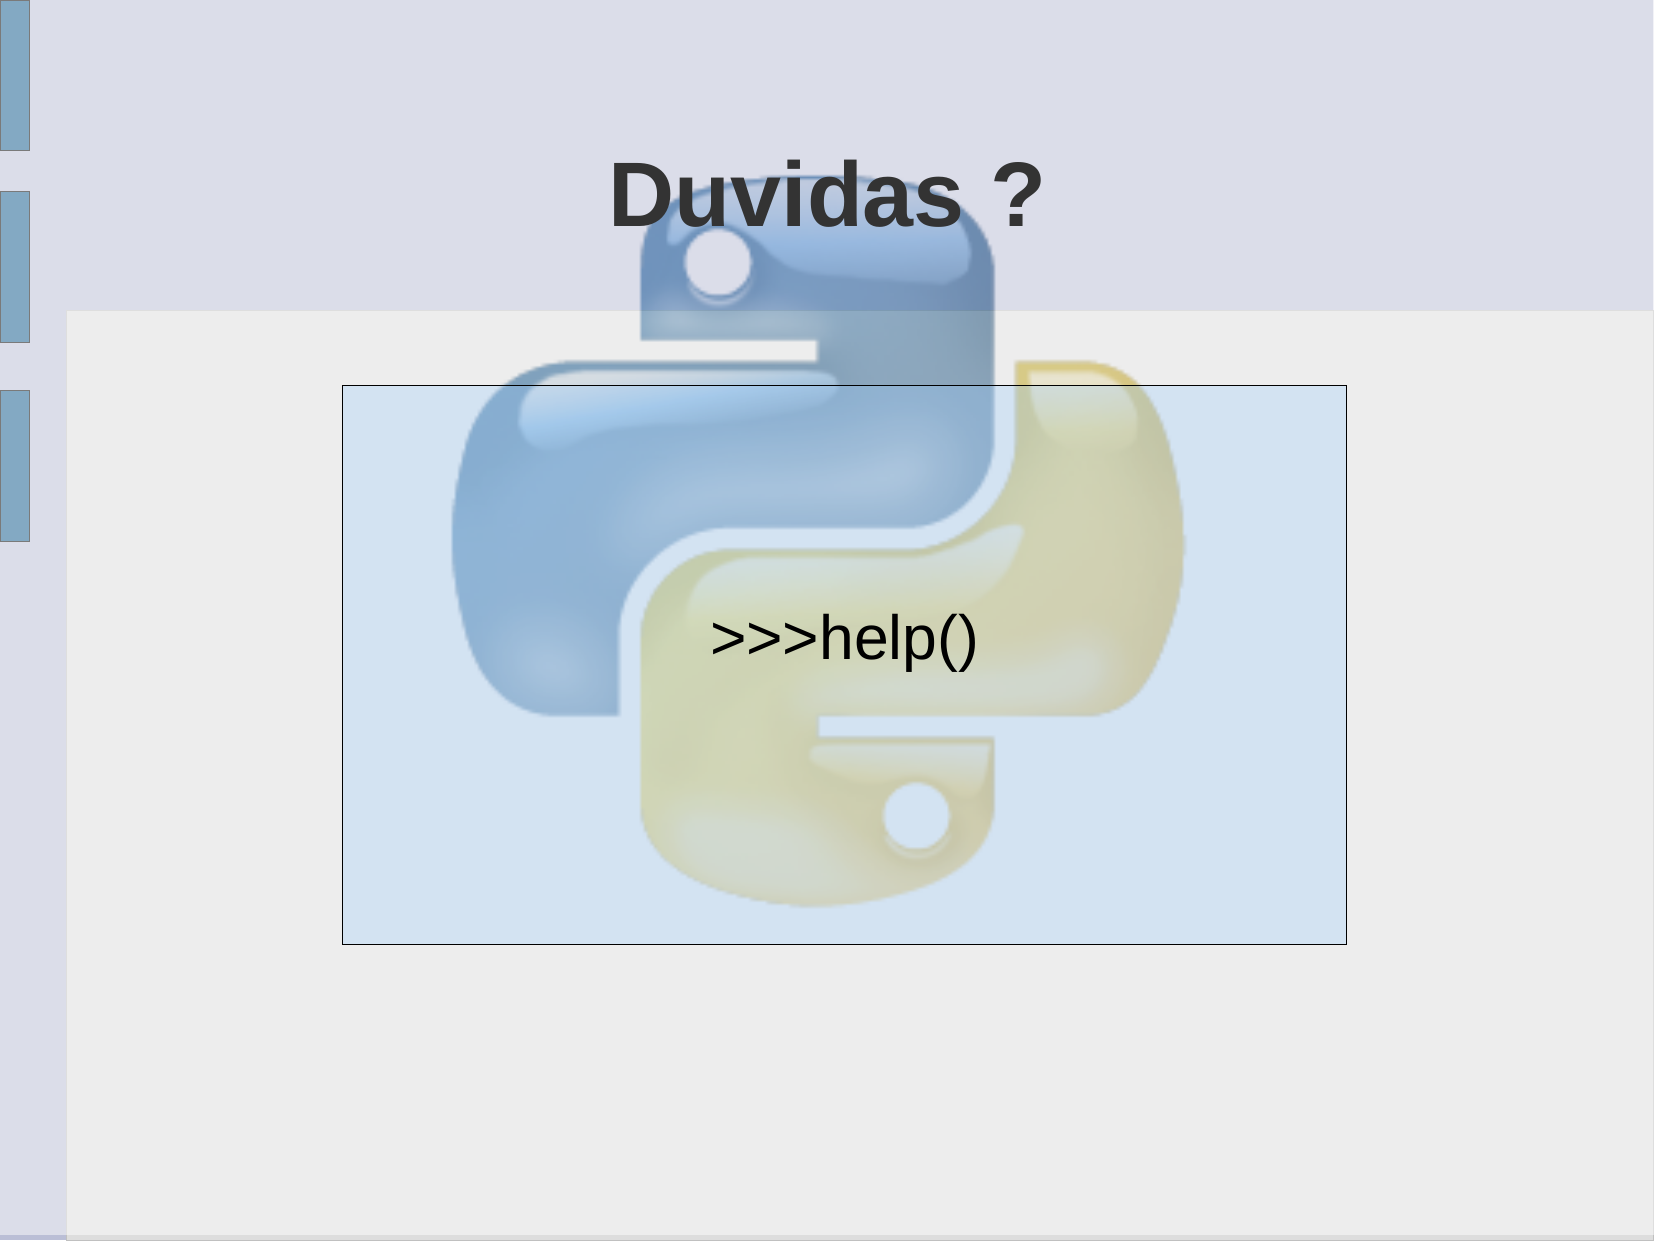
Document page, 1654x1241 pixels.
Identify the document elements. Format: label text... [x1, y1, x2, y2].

picture [0, 0, 1654, 1235]
text_box >>>help() [342, 385, 1347, 945]
title Duvidas ? [121, 91, 1534, 299]
